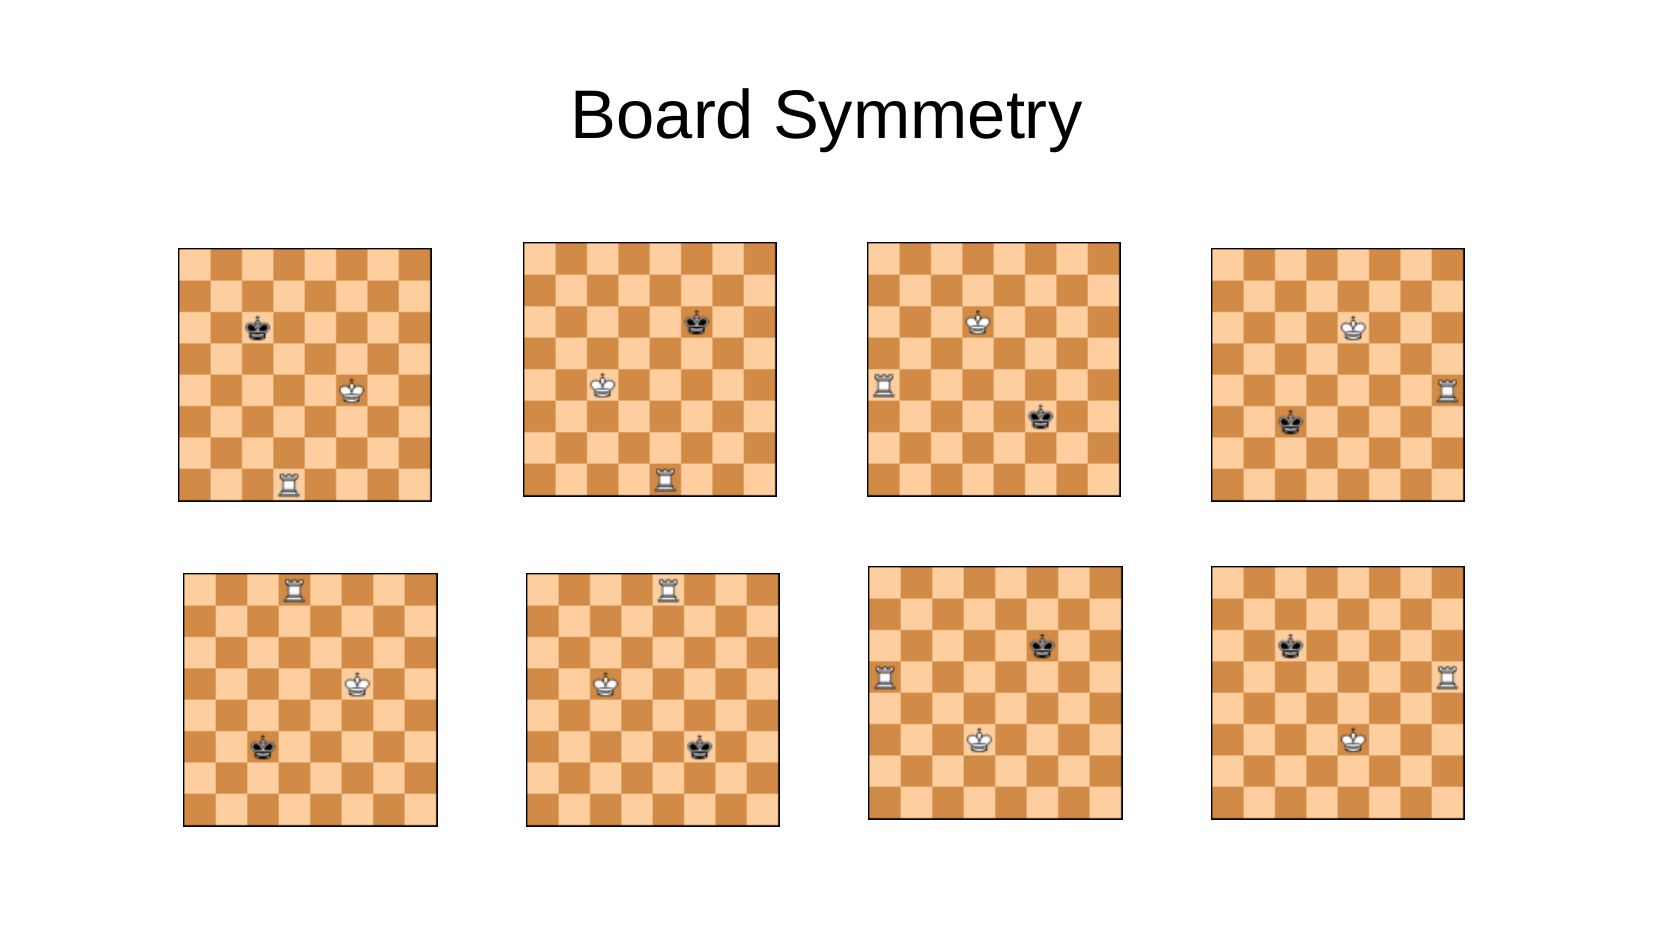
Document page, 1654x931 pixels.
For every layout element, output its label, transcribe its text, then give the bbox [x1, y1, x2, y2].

picture [1211, 566, 1465, 820]
picture [526, 573, 780, 827]
picture [868, 566, 1123, 820]
picture [183, 573, 438, 827]
title Board Symmetry [82, 37, 1571, 193]
picture [523, 242, 777, 497]
picture [178, 248, 432, 502]
picture [867, 242, 1121, 497]
picture [1211, 248, 1465, 502]
